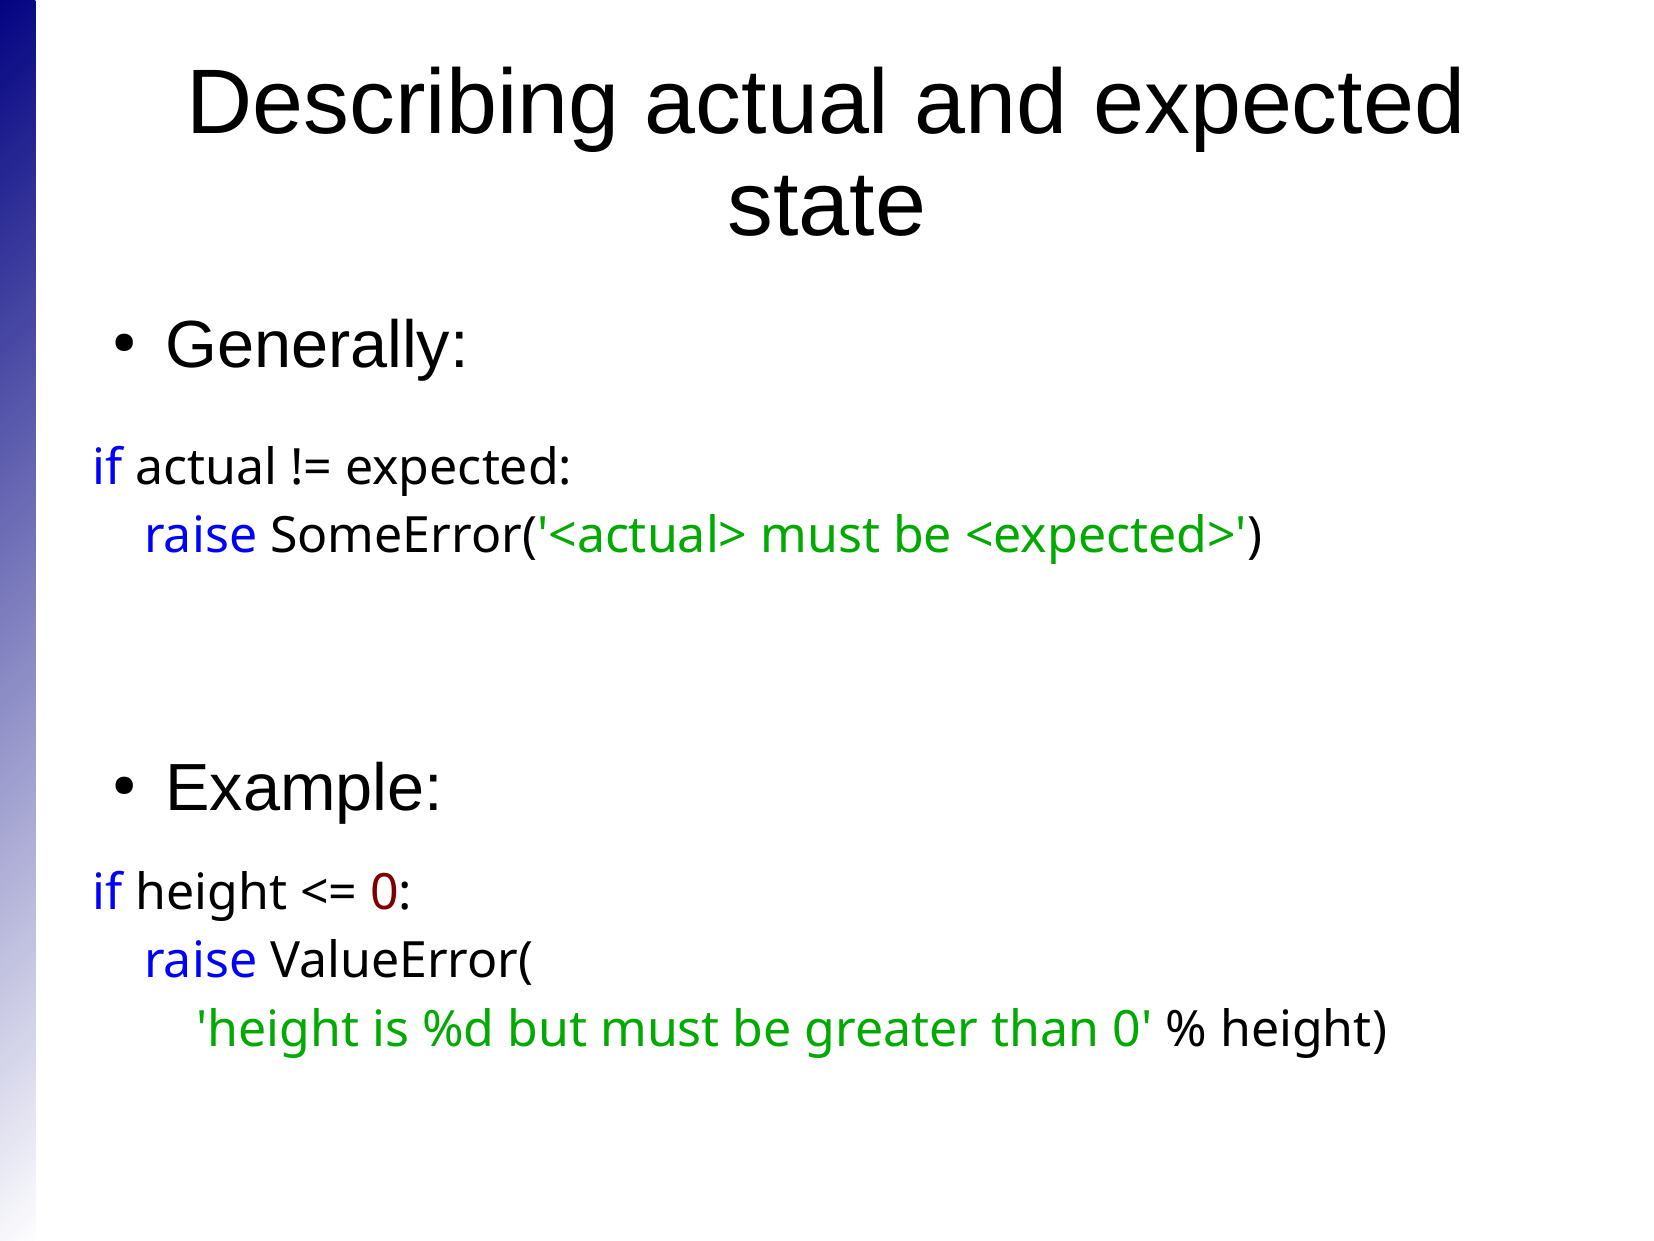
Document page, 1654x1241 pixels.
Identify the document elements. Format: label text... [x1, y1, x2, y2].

text_box if actual != expected: raise SomeError('<actual> must be <expected>') [77, 423, 1394, 672]
list Example: [94, 750, 1583, 845]
title Describing actual and expected state [82, 49, 1571, 257]
list Generally: [94, 307, 1583, 402]
text_box if height <= 0: raise ValueError( 'height is %d but must be greater than 0' % height) [77, 848, 1583, 1039]
